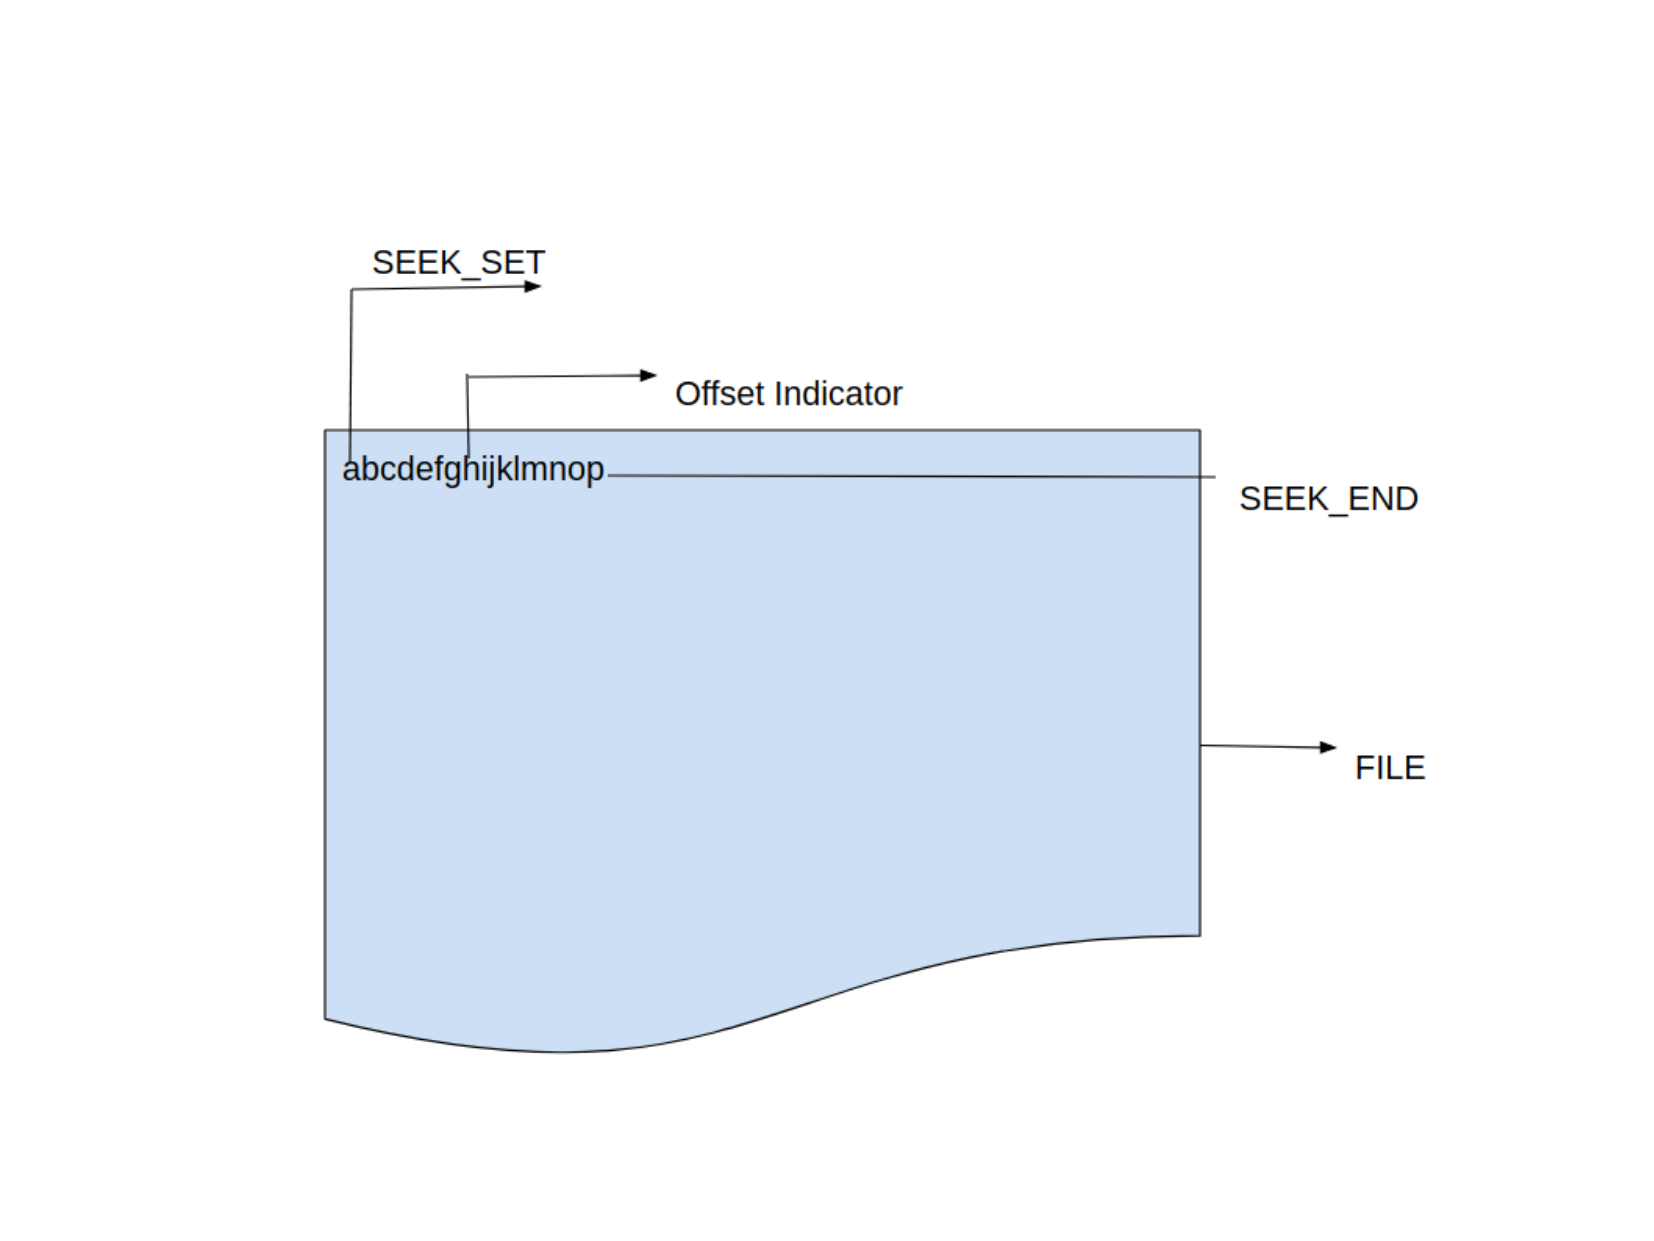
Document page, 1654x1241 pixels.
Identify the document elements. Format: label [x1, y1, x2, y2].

picture [269, 213, 1441, 1075]
